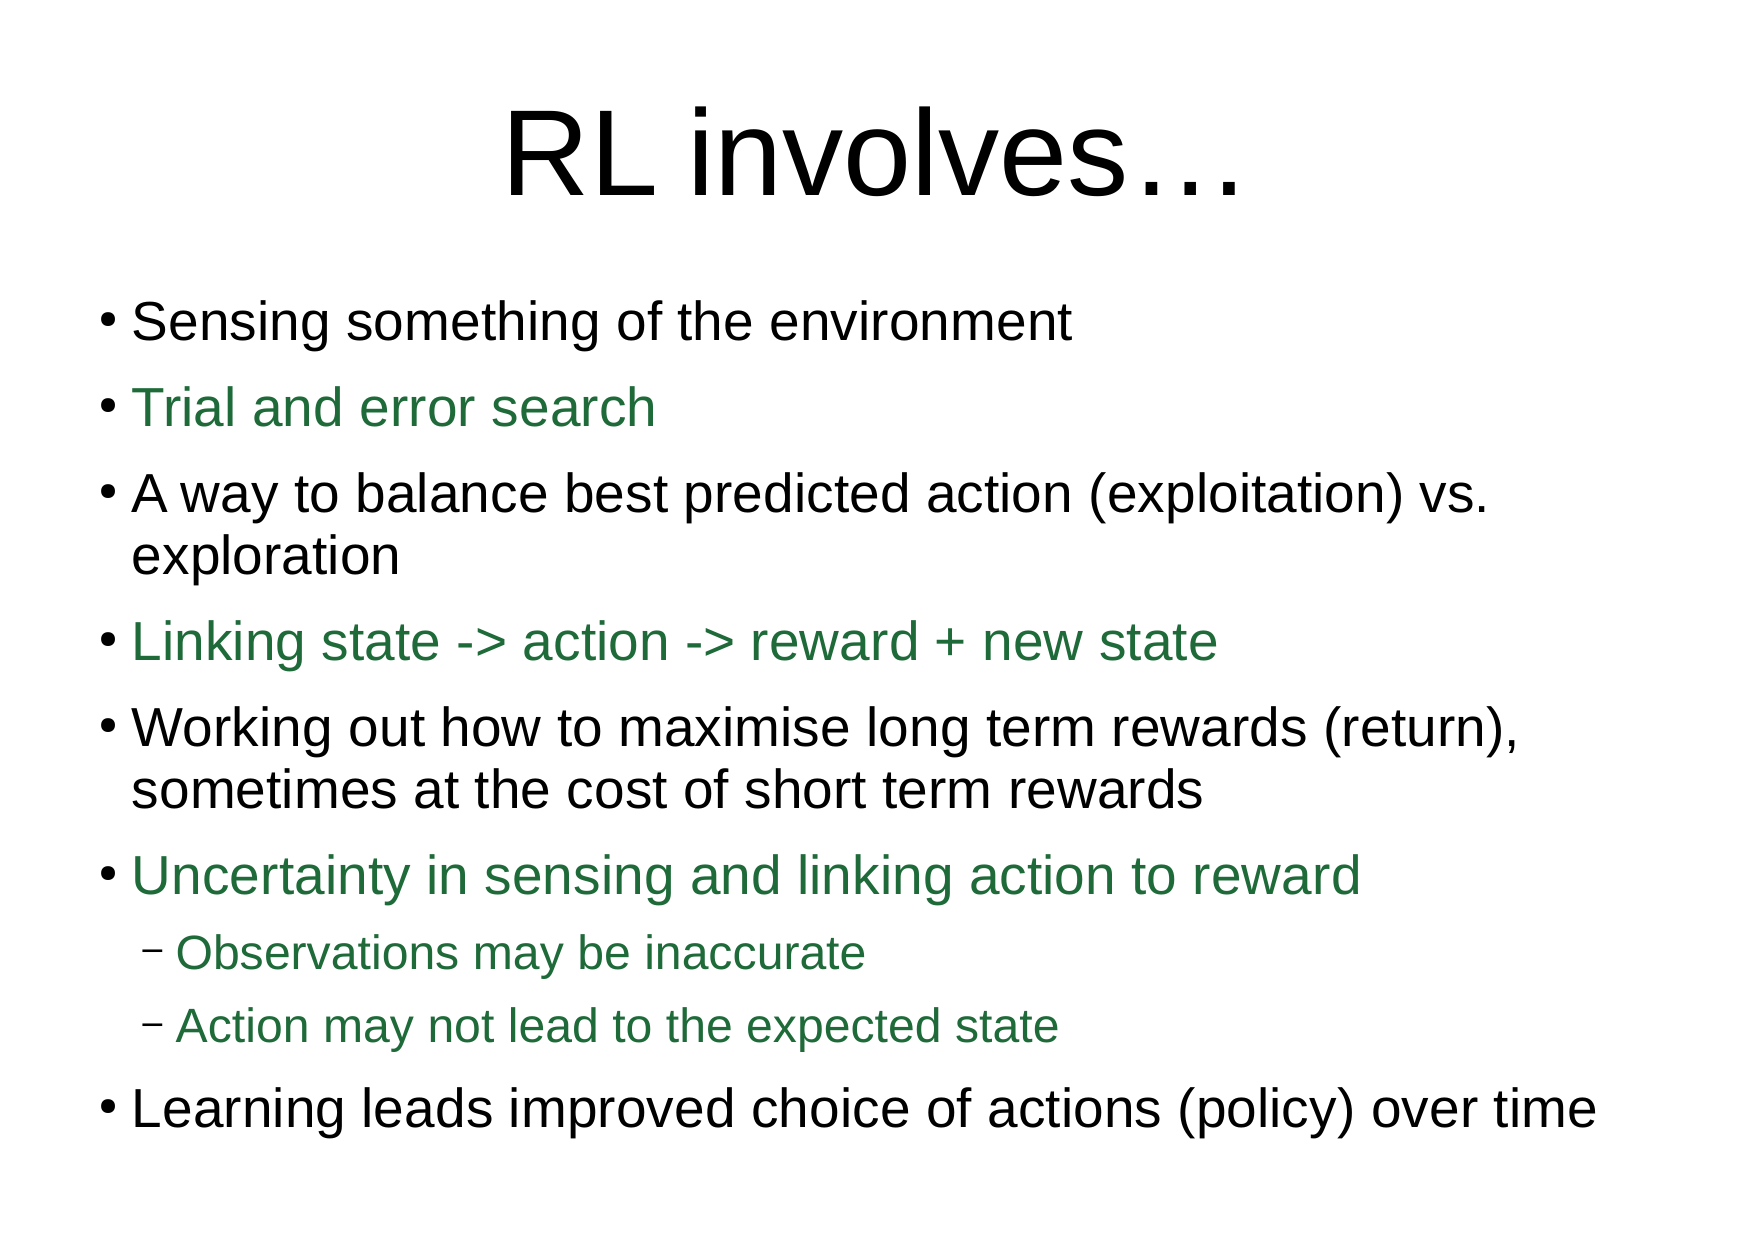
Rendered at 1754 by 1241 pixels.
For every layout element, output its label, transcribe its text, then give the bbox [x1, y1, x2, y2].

title RL involves… [87, 49, 1667, 257]
list Sensing something of the environment Trial and error search A way to balance best predicted action (exploitation) vs. exploration Linking state -> action -> reward + new state Working out how to maximise long term rewards (return), sometimes at the cost of short term rewards Uncertainty in sensing and linking action to reward Observations may be inaccurate Action may not lead to the expected state Learning leads improved choice of actions (policy) over time [87, 290, 1667, 1146]
